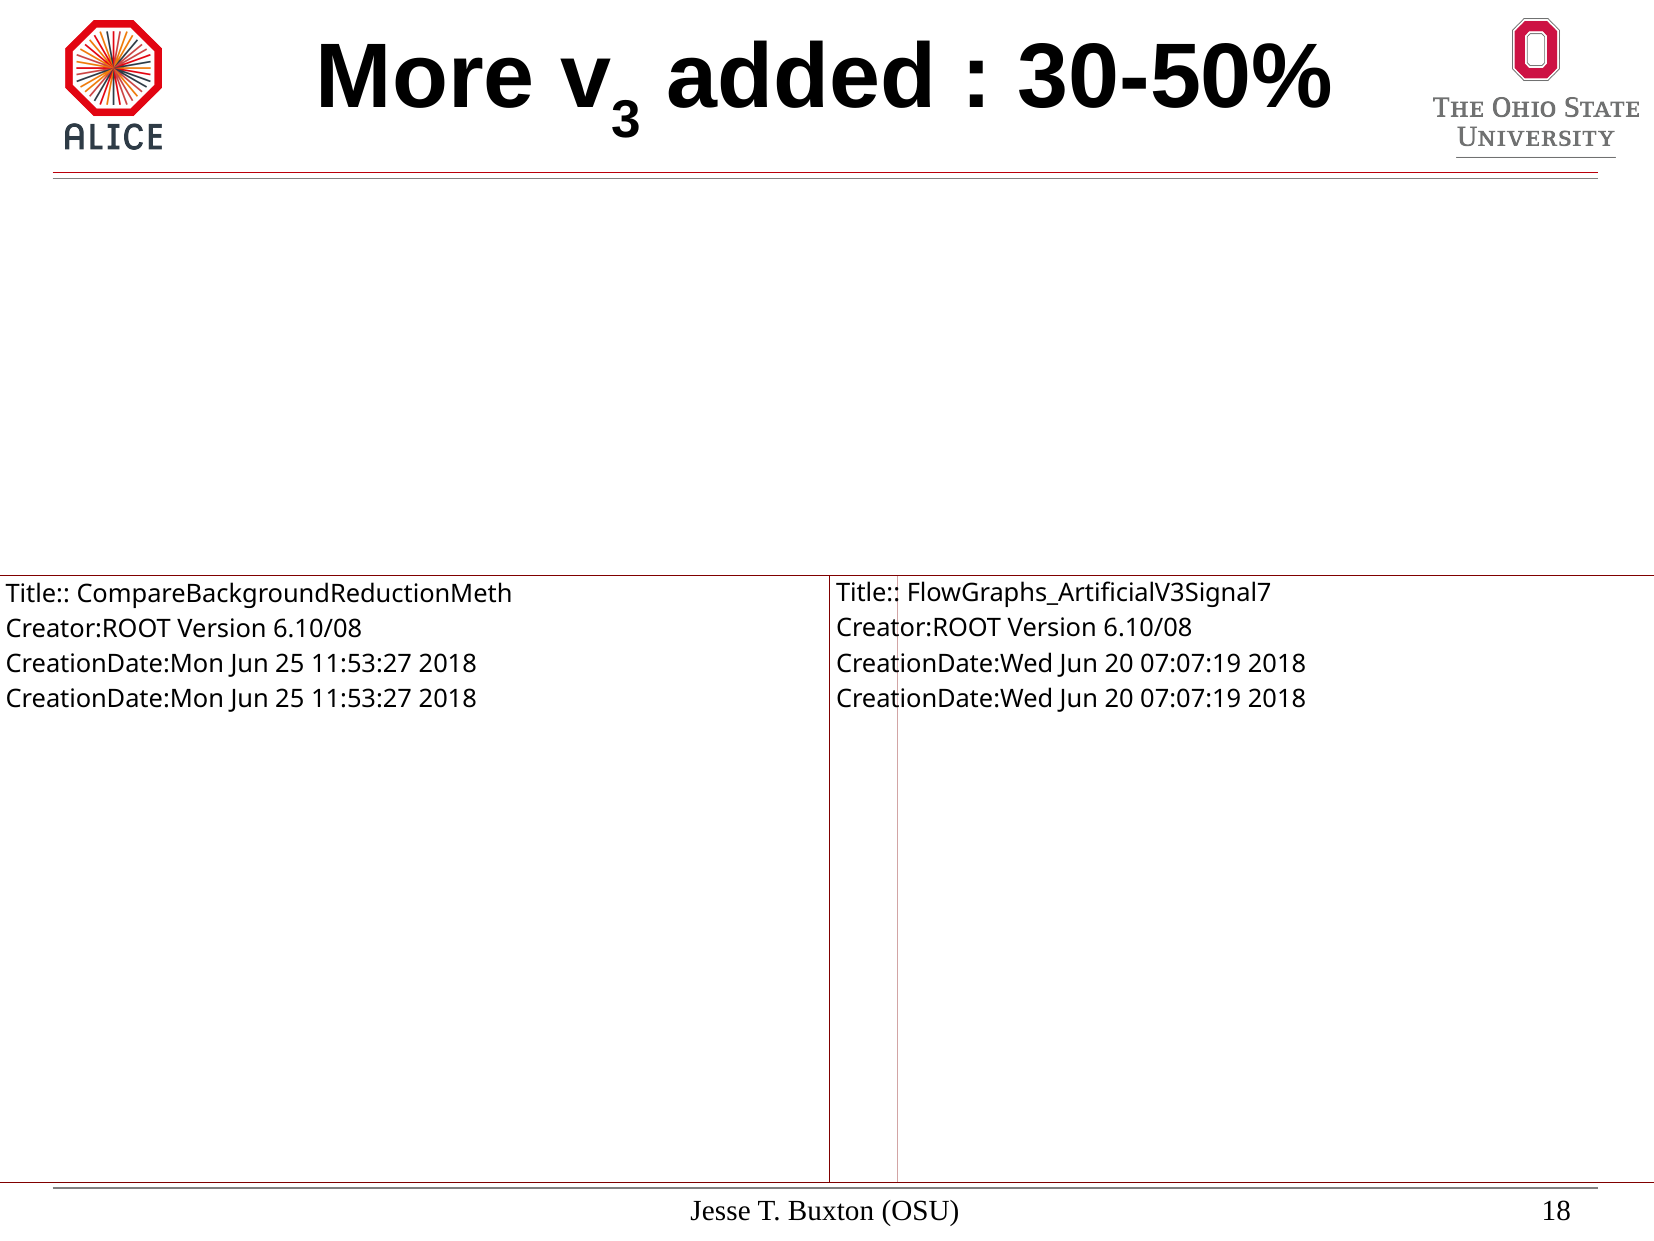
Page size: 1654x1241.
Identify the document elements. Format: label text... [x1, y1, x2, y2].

picture [65, 20, 137, 150]
picture [0, 573, 1654, 1183]
title More v3 added : 30-50% [137, 1, 1513, 172]
picture [1513, 5, 1642, 171]
